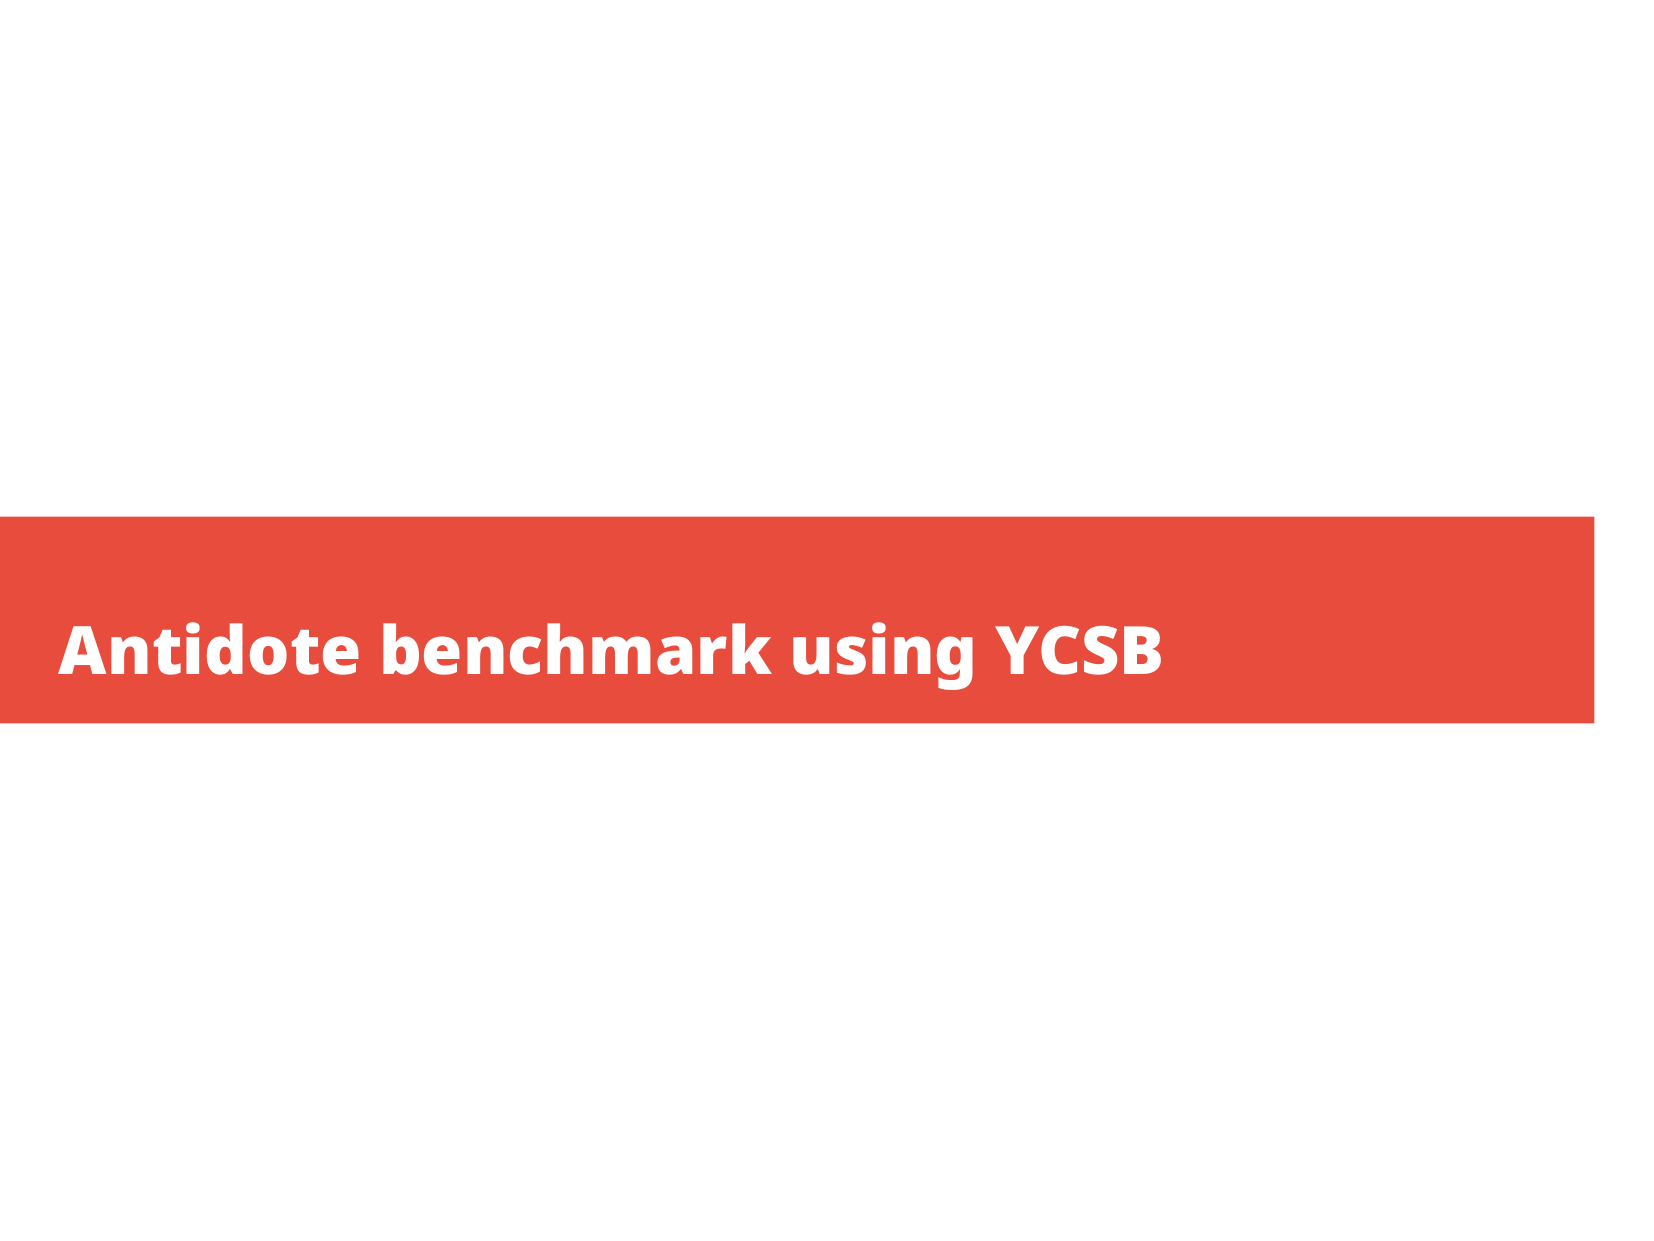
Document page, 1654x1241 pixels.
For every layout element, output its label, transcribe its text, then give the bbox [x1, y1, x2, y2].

title Antidote benchmark using YCSB [59, 546, 1595, 694]
